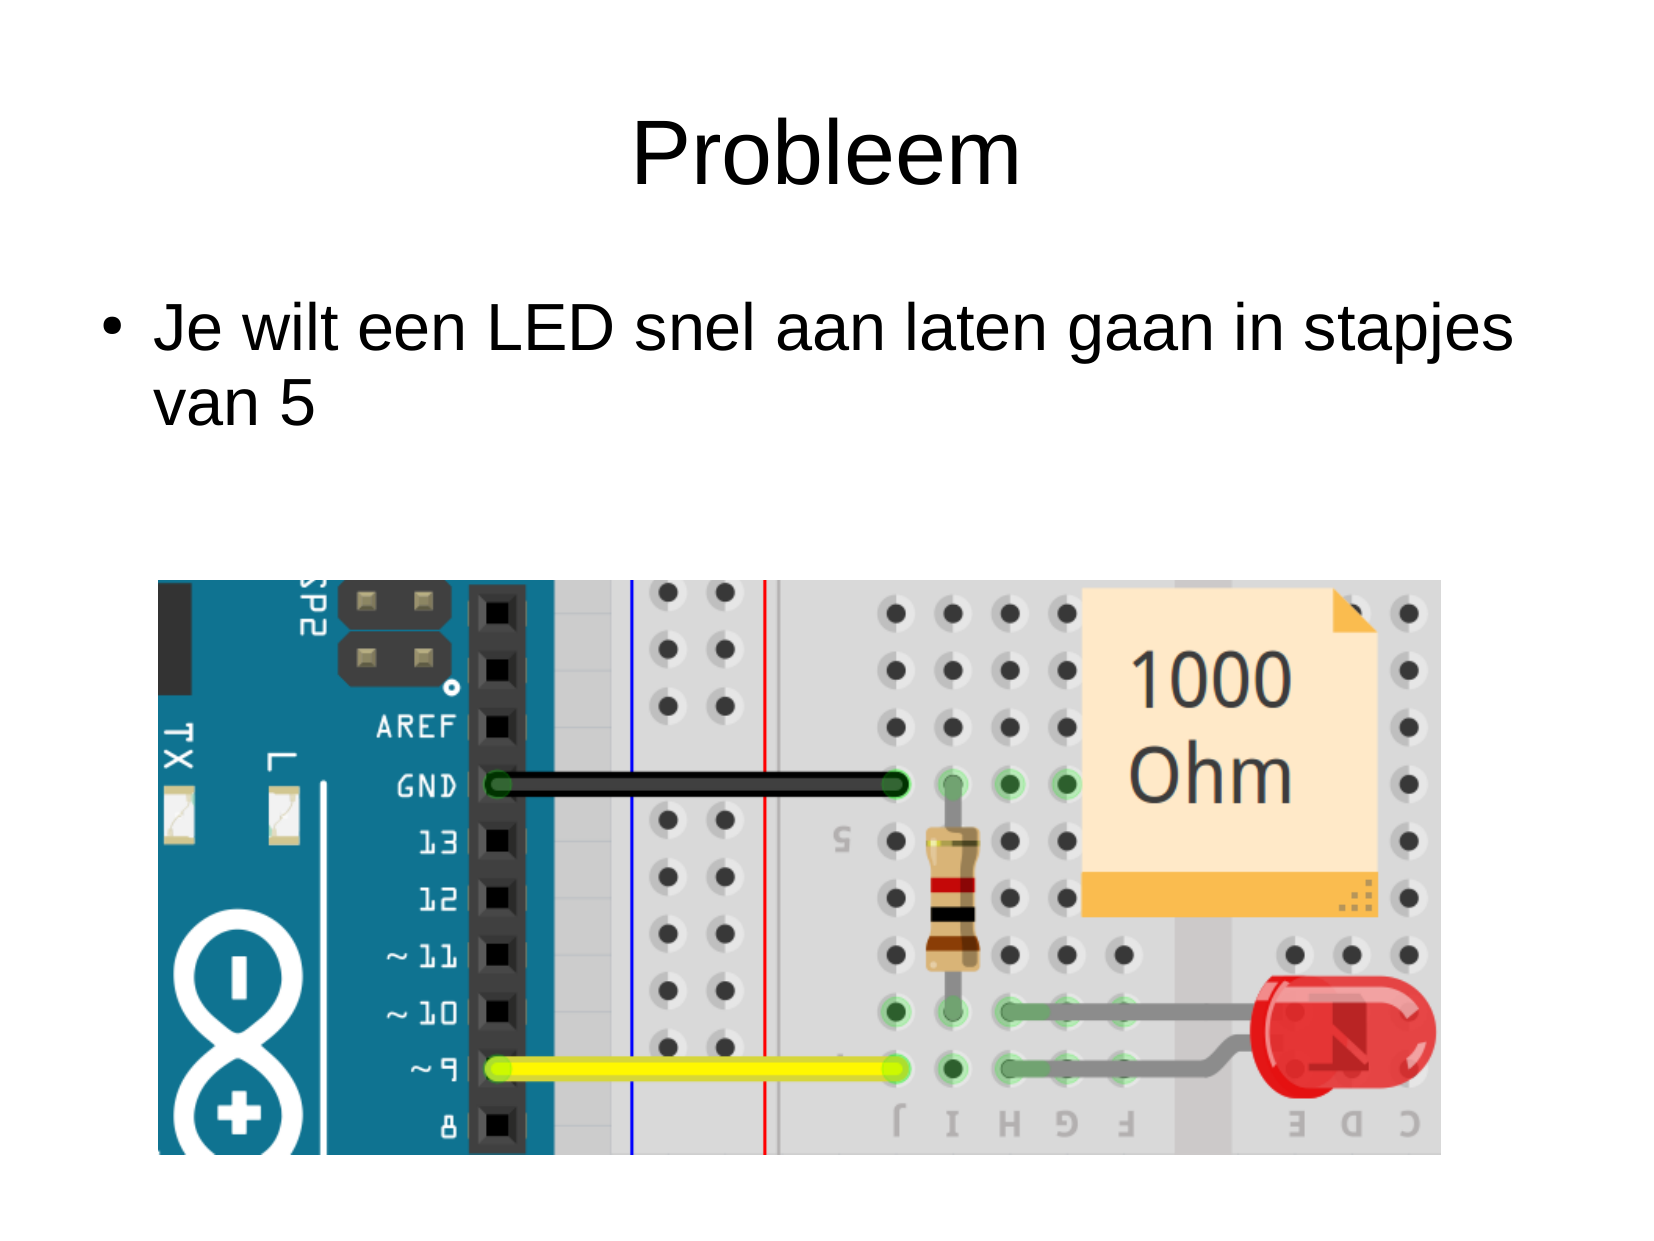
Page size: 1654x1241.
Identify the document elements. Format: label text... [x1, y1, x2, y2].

list Je wilt een LED snel aan laten gaan in stapjes van 5 [82, 290, 1571, 1010]
title Probleem [82, 49, 1571, 257]
picture [158, 580, 1441, 1156]
